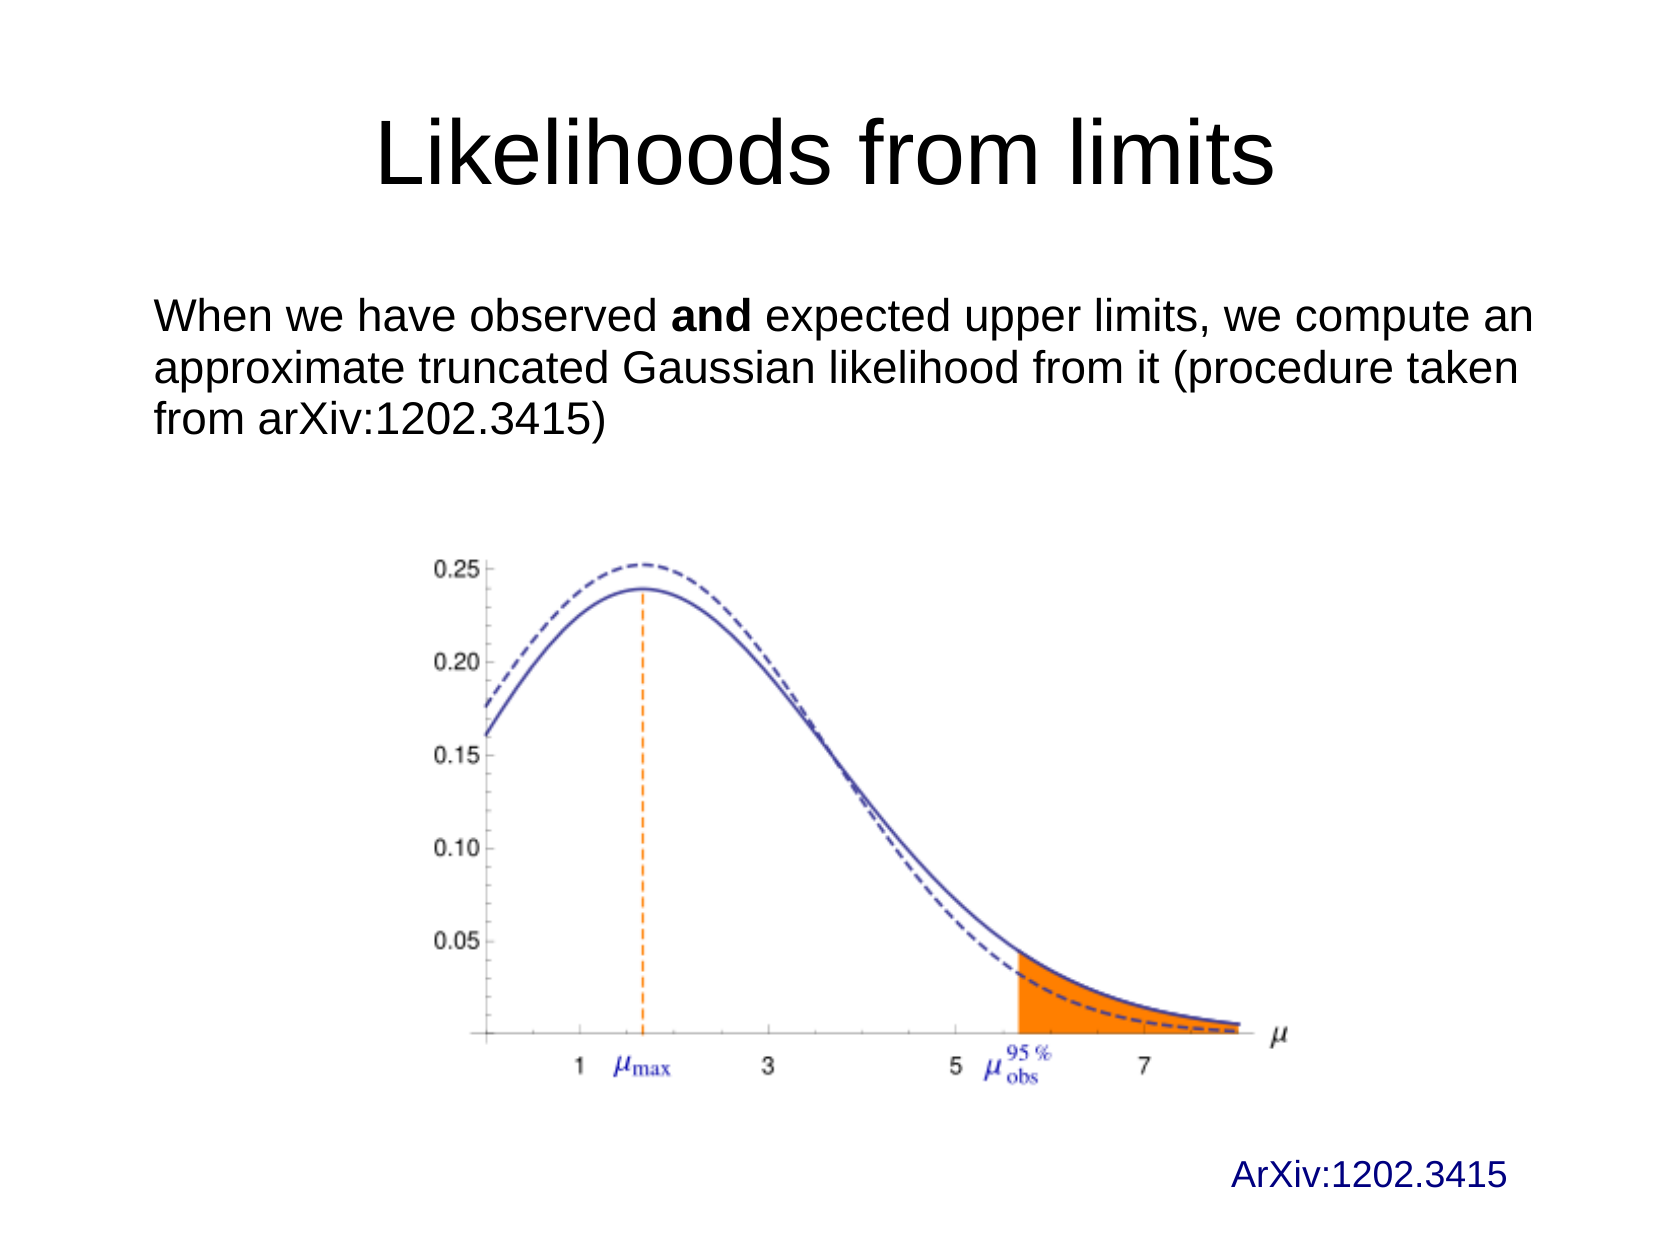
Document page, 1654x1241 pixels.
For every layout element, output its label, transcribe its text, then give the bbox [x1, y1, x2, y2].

list When we have observed and expected upper limits, we compute an approximate truncated Gaussian likelihood from it (procedure taken from arXiv:1202.3415) [82, 290, 1571, 1010]
picture [352, 469, 1359, 1123]
text_box ArXiv:1202.3415 [1216, 1145, 1630, 1203]
title Likelihoods from limits [82, 49, 1571, 257]
